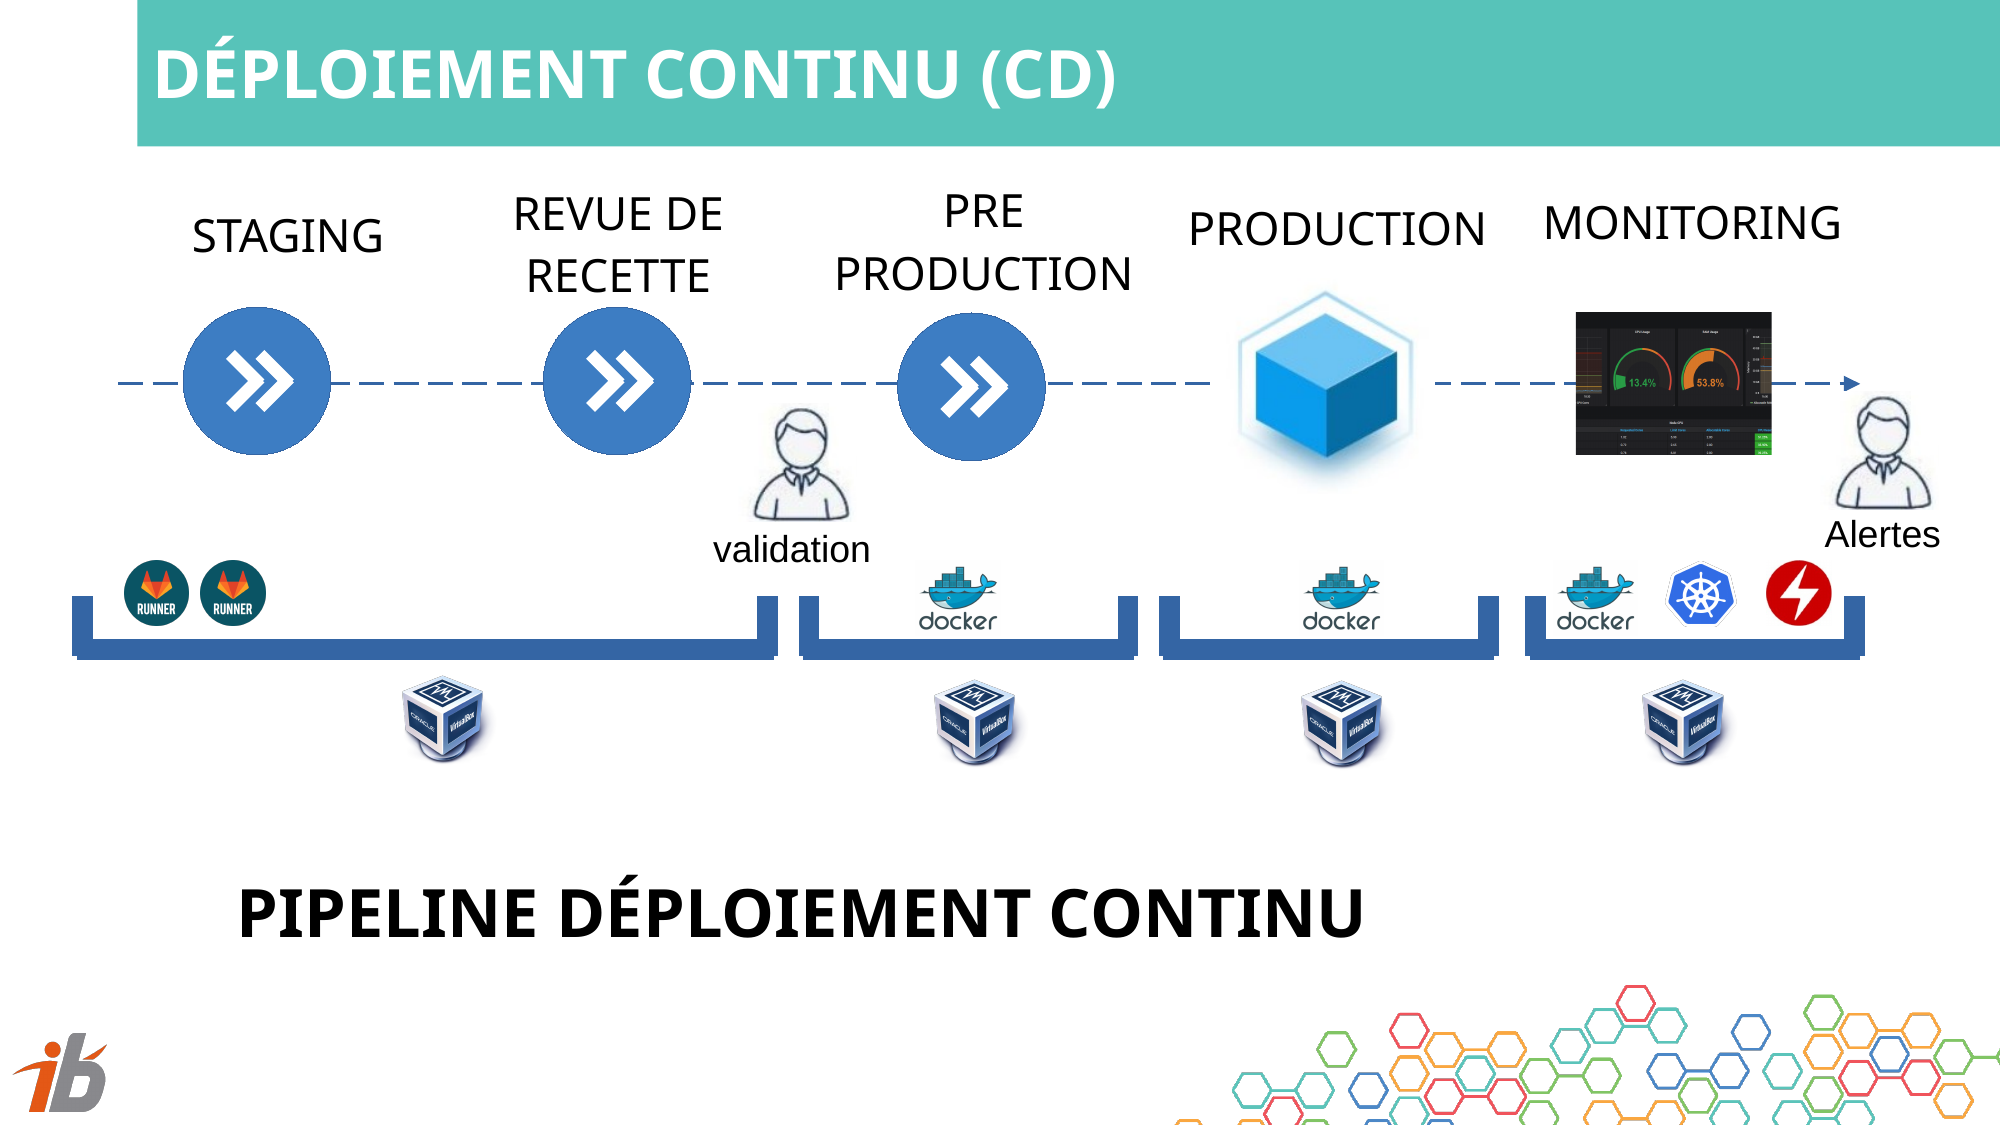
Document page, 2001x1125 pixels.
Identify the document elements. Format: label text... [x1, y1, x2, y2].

picture [1553, 560, 1638, 636]
picture [1297, 680, 1401, 773]
text_box [183, 307, 331, 455]
text_box PRODUCTION [1172, 189, 1472, 279]
picture [398, 675, 502, 768]
text_box [897, 313, 1046, 461]
picture [1575, 312, 1772, 455]
picture [915, 560, 1001, 636]
picture [1820, 391, 1939, 510]
text_box MONITORING [1527, 182, 1861, 248]
picture [200, 560, 266, 626]
picture [12, 1033, 107, 1112]
picture [1665, 560, 1737, 628]
picture [738, 403, 857, 521]
text_box PIPELINE DÉPLOIEMENT CONTINU [206, 858, 1388, 941]
title DÉPLOIEMENT CONTINU (CD) [137, 0, 1989, 144]
text_box PRE PRODUCTION [819, 171, 1118, 313]
picture [930, 679, 1034, 772]
text_box REVUE DE RECETTE [497, 174, 737, 281]
text_box [543, 307, 692, 455]
picture [1217, 278, 1435, 494]
text_box Alertes [1736, 505, 2000, 570]
text_box validation [698, 521, 886, 591]
picture [1766, 570, 1832, 626]
picture [124, 560, 189, 626]
picture [1160, 981, 2000, 1125]
picture [1299, 560, 1384, 636]
picture [1638, 679, 1743, 772]
text_box STAGING [177, 196, 395, 296]
